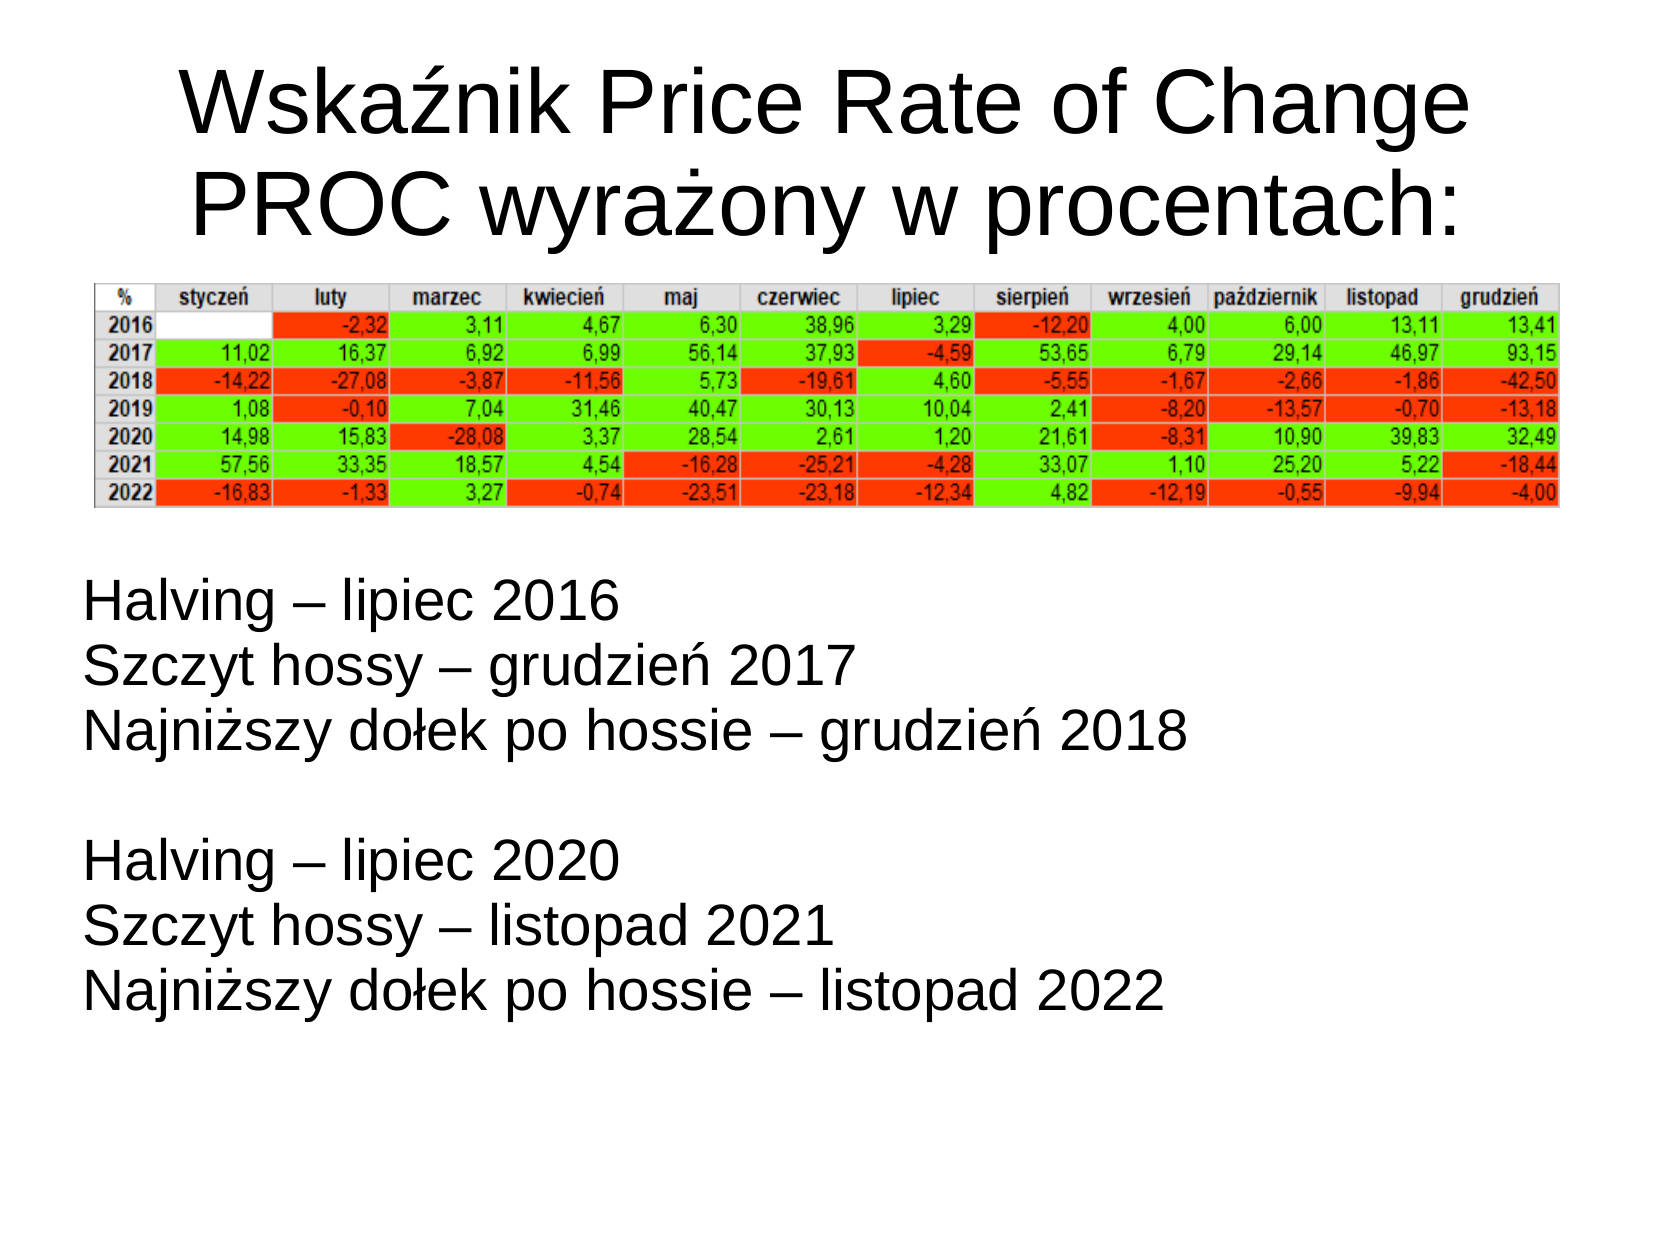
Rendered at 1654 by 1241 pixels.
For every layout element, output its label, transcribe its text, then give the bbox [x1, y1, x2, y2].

picture [94, 283, 1560, 508]
list Halving – lipiec 2016 Szczyt hossy – grudzień 2017 Najniższy dołek po hossie – grudzień 2018 Halving – lipiec 2020 Szczyt hossy – listopad 2021 Najniższy dołek po hossie – listopad 2022 [82, 278, 1571, 1097]
title Wskaźnik Price Rate of Change PROC wyrażony w procentach: [82, 49, 1571, 257]
